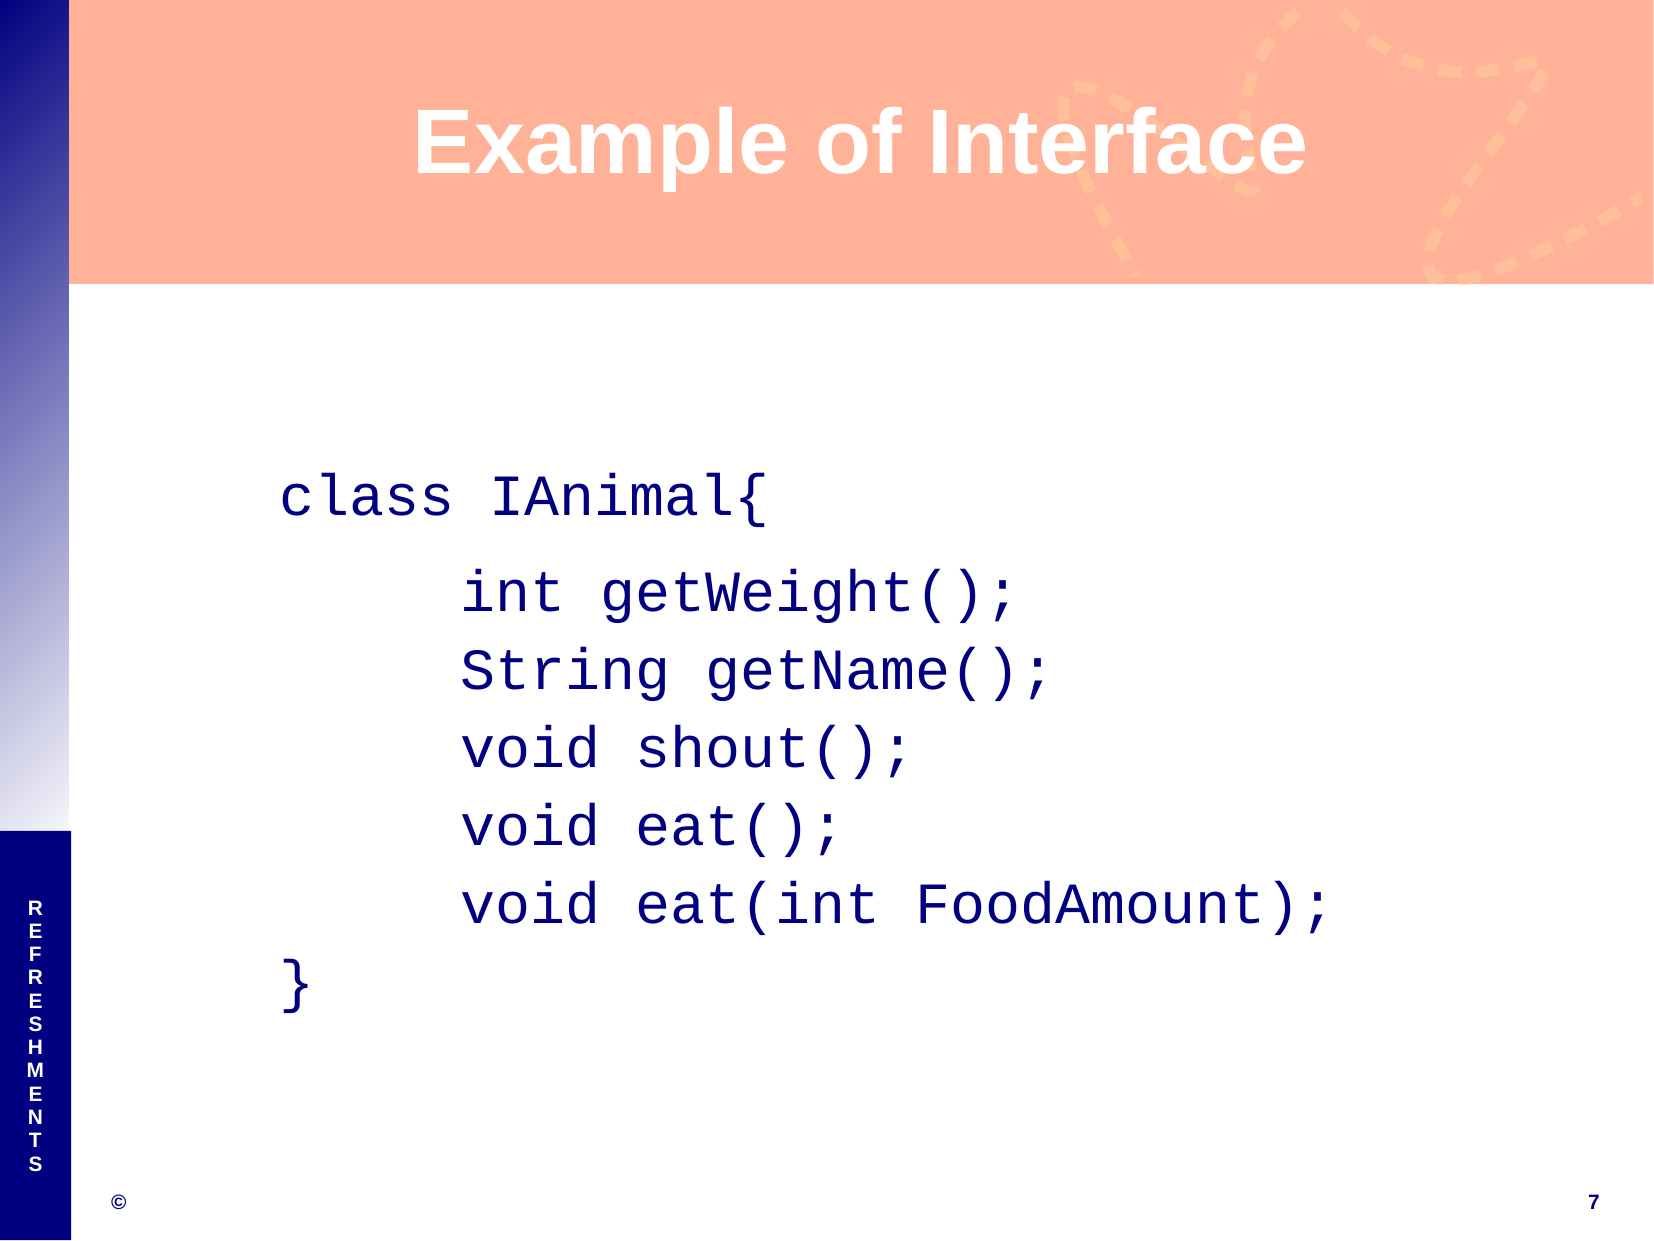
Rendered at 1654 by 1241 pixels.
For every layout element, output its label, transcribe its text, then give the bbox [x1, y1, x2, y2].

title Example of Interface [106, 37, 1617, 246]
text_box R E F R E S H M E N T S [0, 830, 71, 1241]
list class IAnimal{ int getWeight(); String getName(); void shout(); void eat(); void eat(int FoodAmount); } [261, 467, 1442, 1019]
